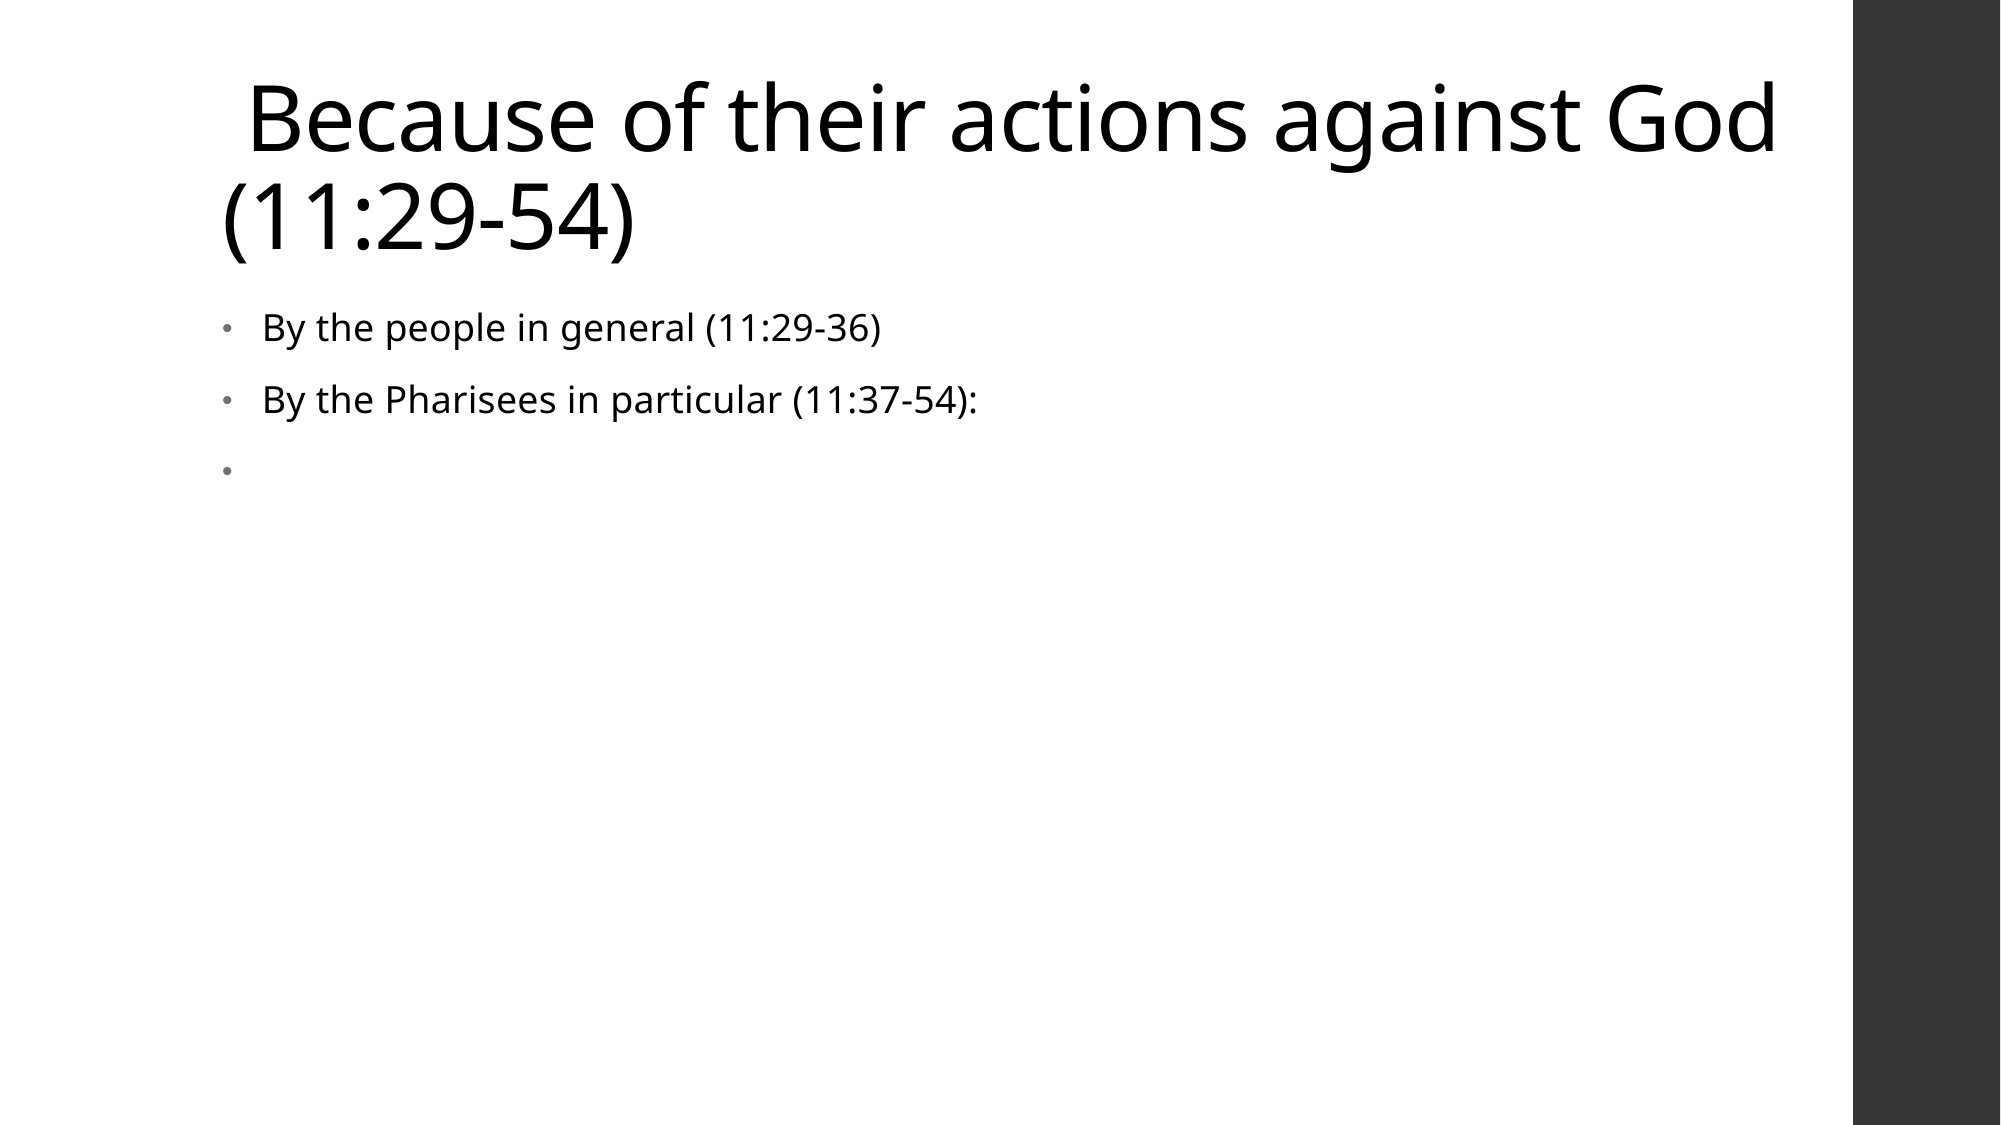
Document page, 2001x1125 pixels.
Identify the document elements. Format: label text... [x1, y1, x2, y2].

title Because of their actions against God (11:29-54) [206, 60, 1797, 278]
list By the people in general (11:29-36) By the Pharisees in particular (11:37-54): [206, 299, 1617, 1014]
